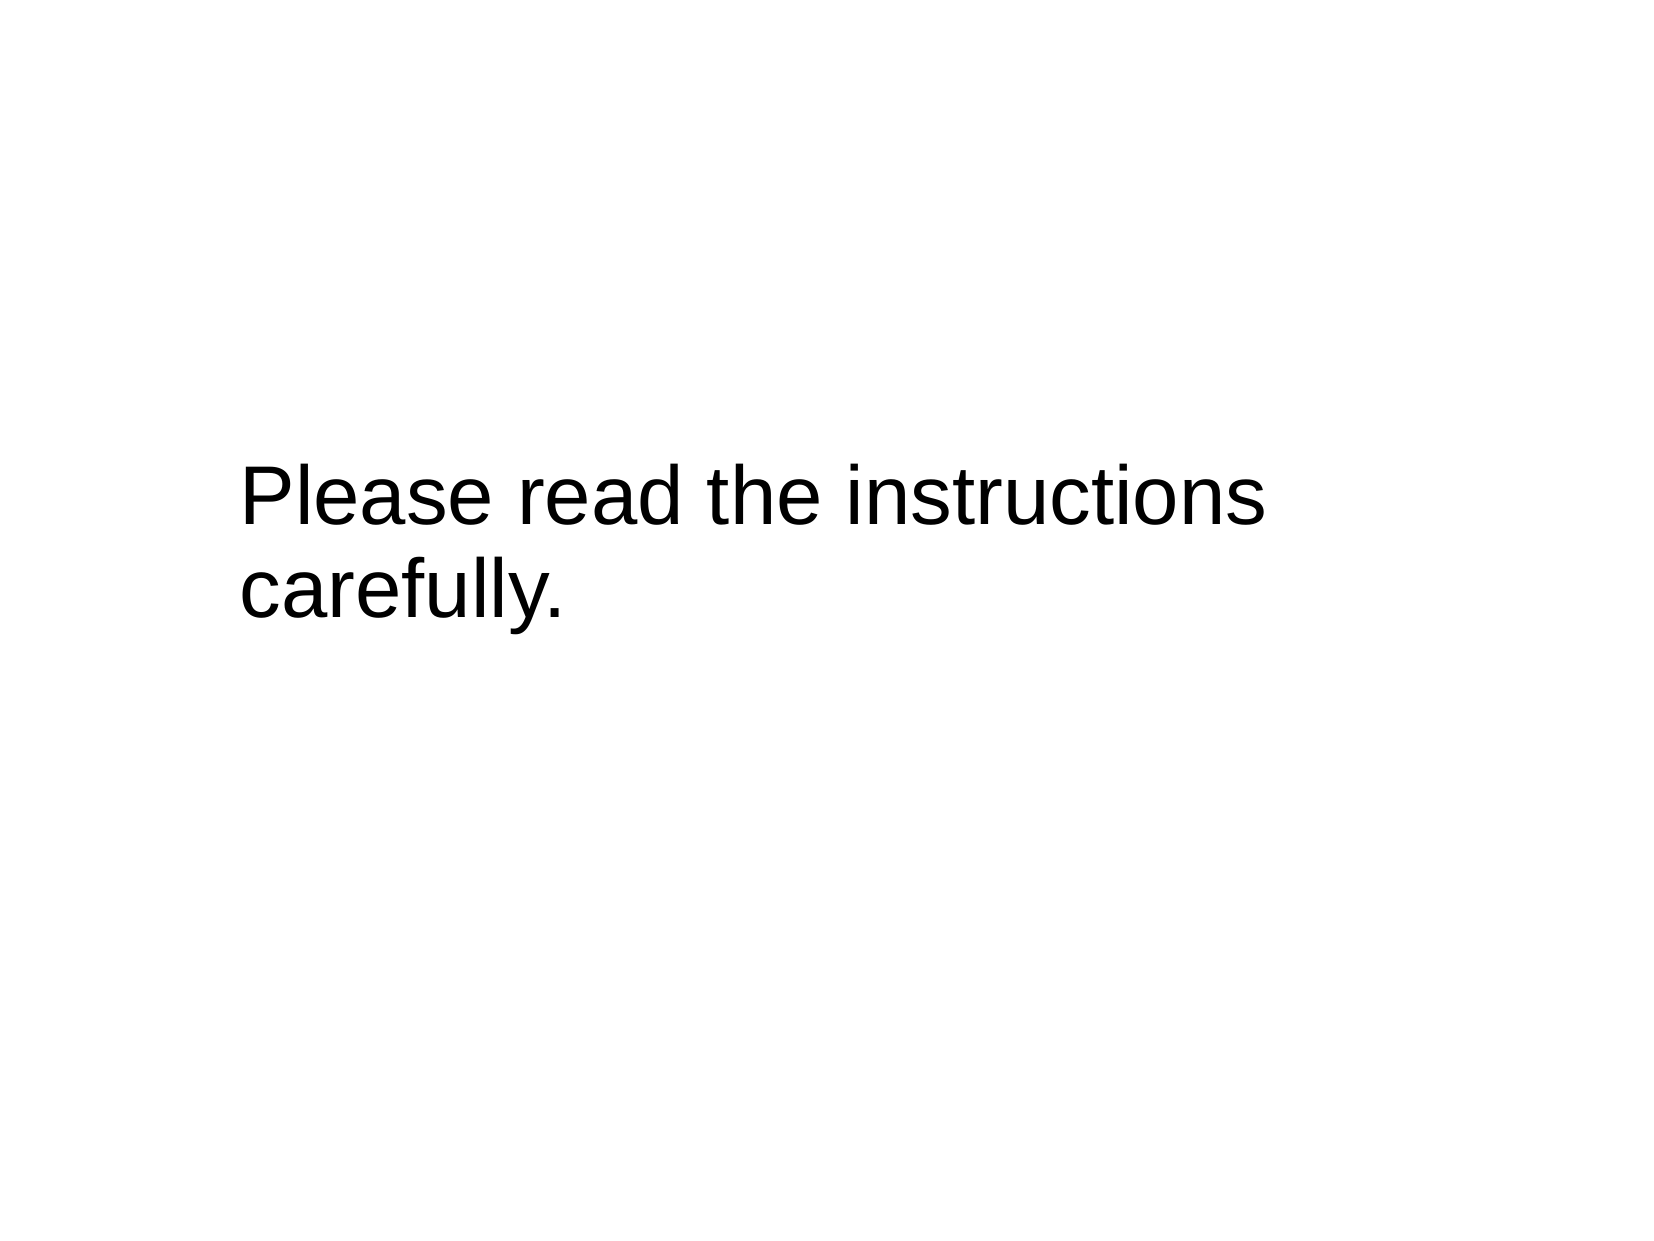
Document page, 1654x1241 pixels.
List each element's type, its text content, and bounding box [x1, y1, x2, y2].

text_box Please read the instructions carefully. [225, 442, 1441, 922]
